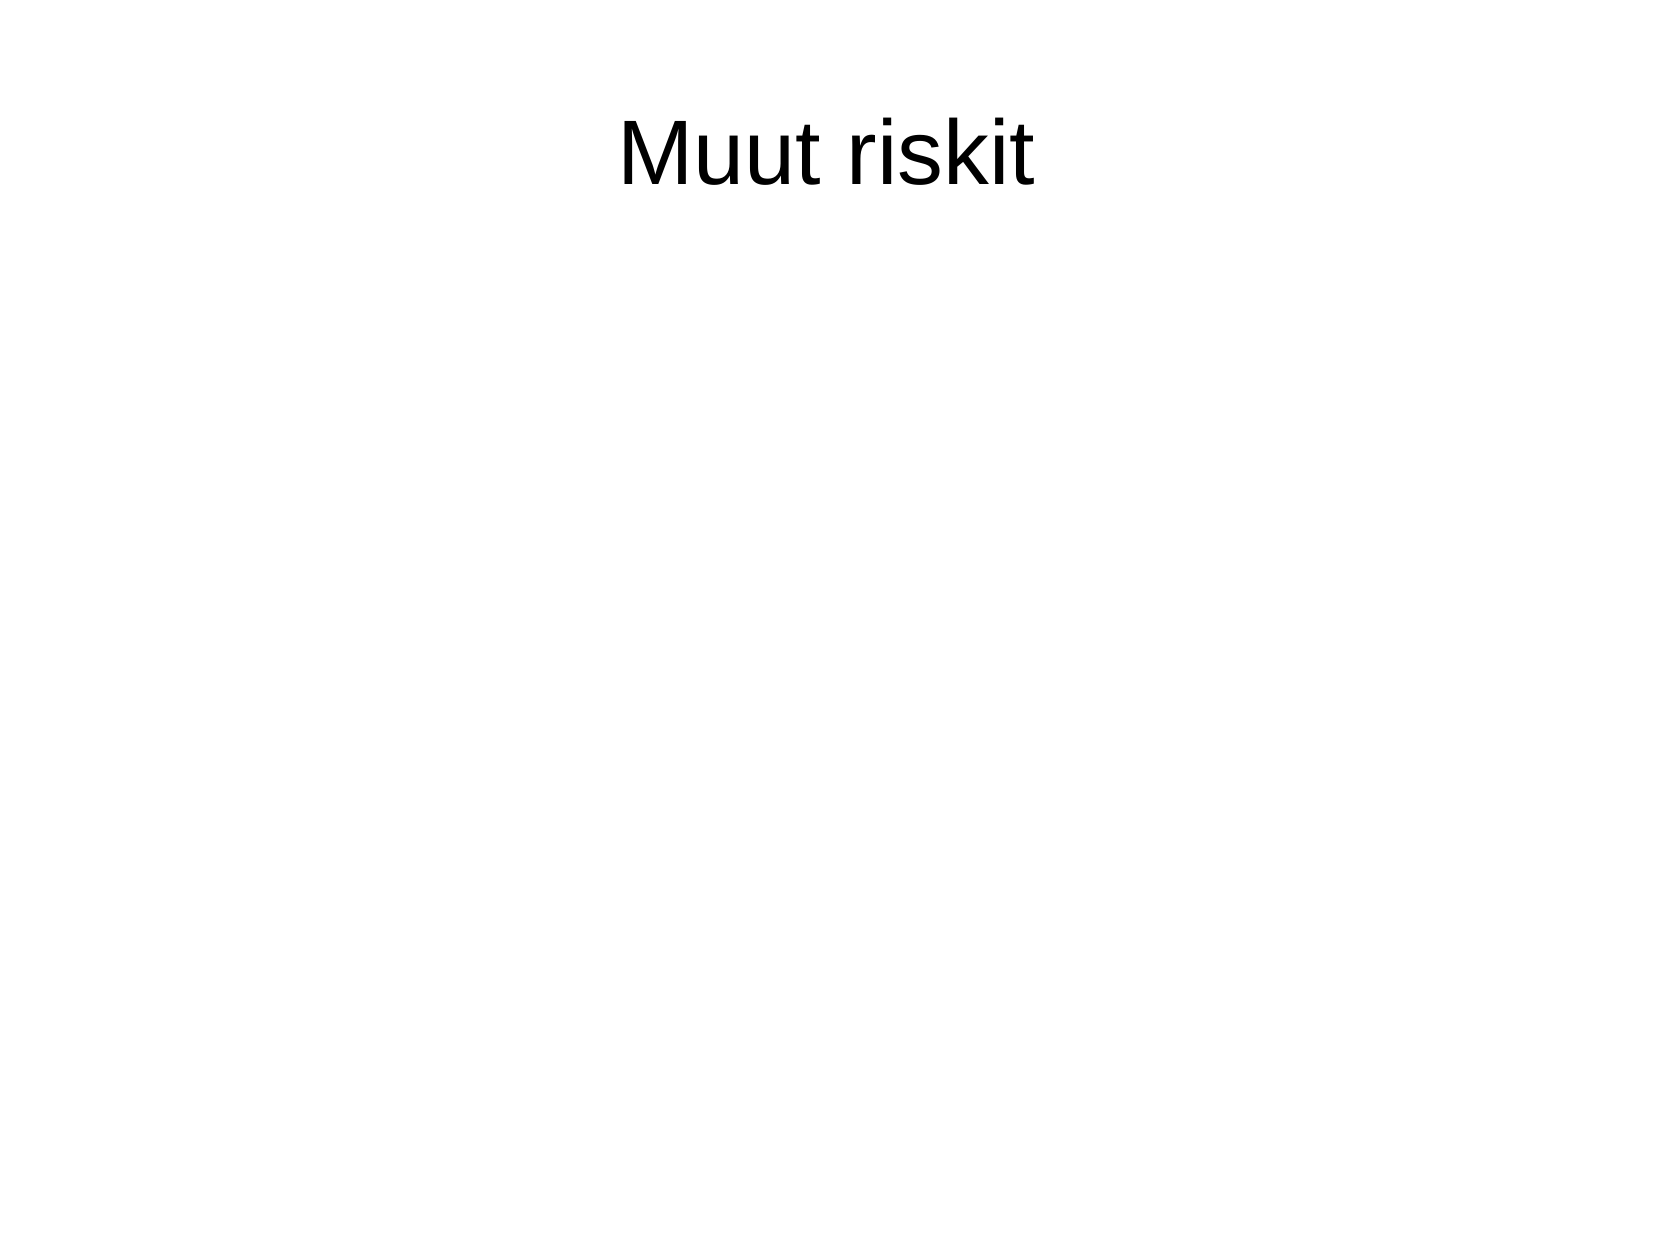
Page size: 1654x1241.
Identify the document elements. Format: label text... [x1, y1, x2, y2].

title Muut riskit [82, 49, 1571, 257]
